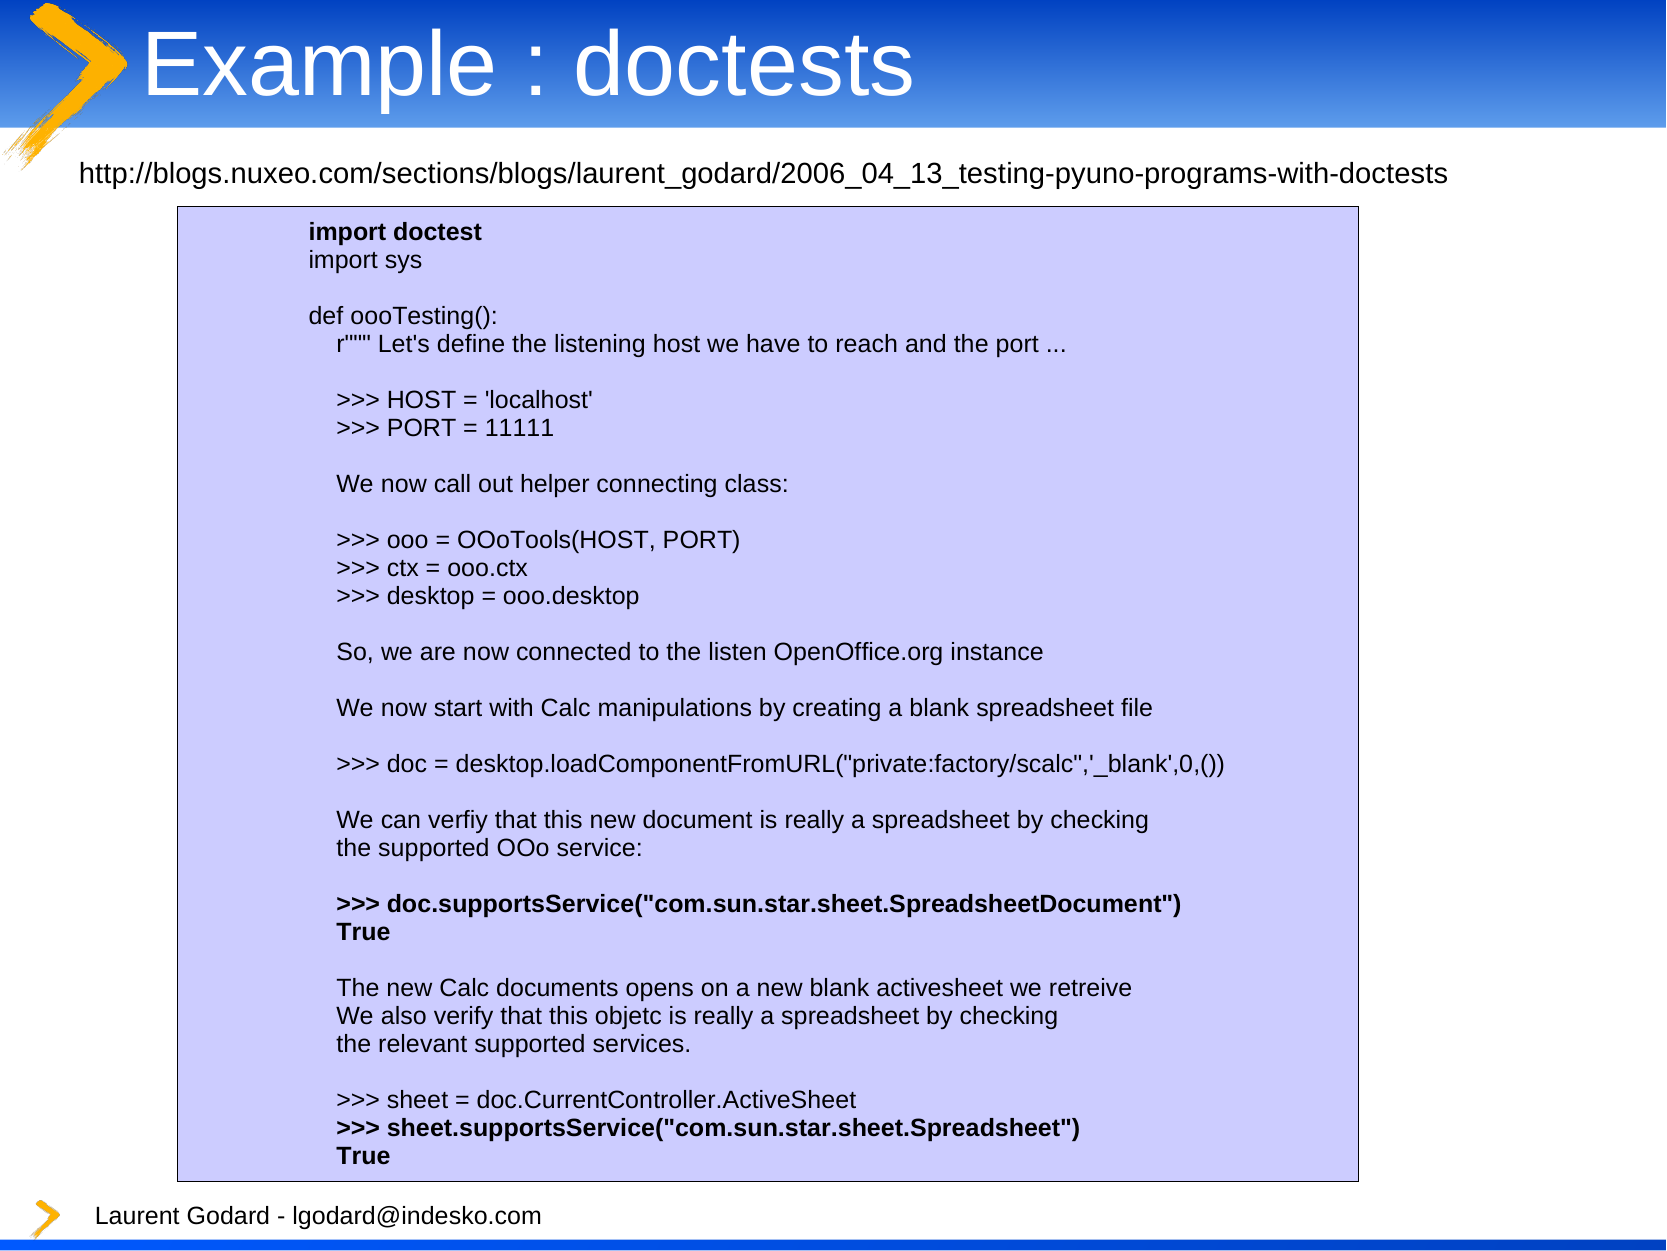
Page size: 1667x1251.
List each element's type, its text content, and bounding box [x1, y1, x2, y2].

text_box import doctest import sys def oooTesting(): r""" Let's define the listening host we have to reach and the port ... >>> HOST = 'localhost' >>> PORT = 11111 We now call out helper connecting class: >>> ooo = OOoTools(HOST, PORT) >>> ctx = ooo.ctx >>> desktop = ooo.desktop So, we are now connected to the listen OpenOffice.org instance We now start with Calc manipulations by creating a blank spreadsheet file >>> doc = desktop.loadComponentFromURL("private:factory/scalc",'_blank',0,()) We can verfiy that this new document is really a spreadsheet by checking the supported OOo service: >>> doc.supportsService("com.sun.star.sheet.SpreadsheetDocument") True The new Calc documents opens on a new blank activesheet we retreive We also verify that this objetc is really a spreadsheet by checking the relevant supported services. >>> sheet = doc.CurrentController.ActiveSheet >>> sheet.supportsService("com.sun.star.sheet.Spreadsheet") True [177, 206, 1359, 1182]
picture [2, 2, 128, 172]
title Example : doctests [137, 0, 1585, 159]
picture [29, 1200, 60, 1241]
list http://blogs.nuxeo.com/sections/blogs/laurent_godard/2006_04_13_testing-pyuno-programs-with-doctests [25, 159, 1654, 1182]
